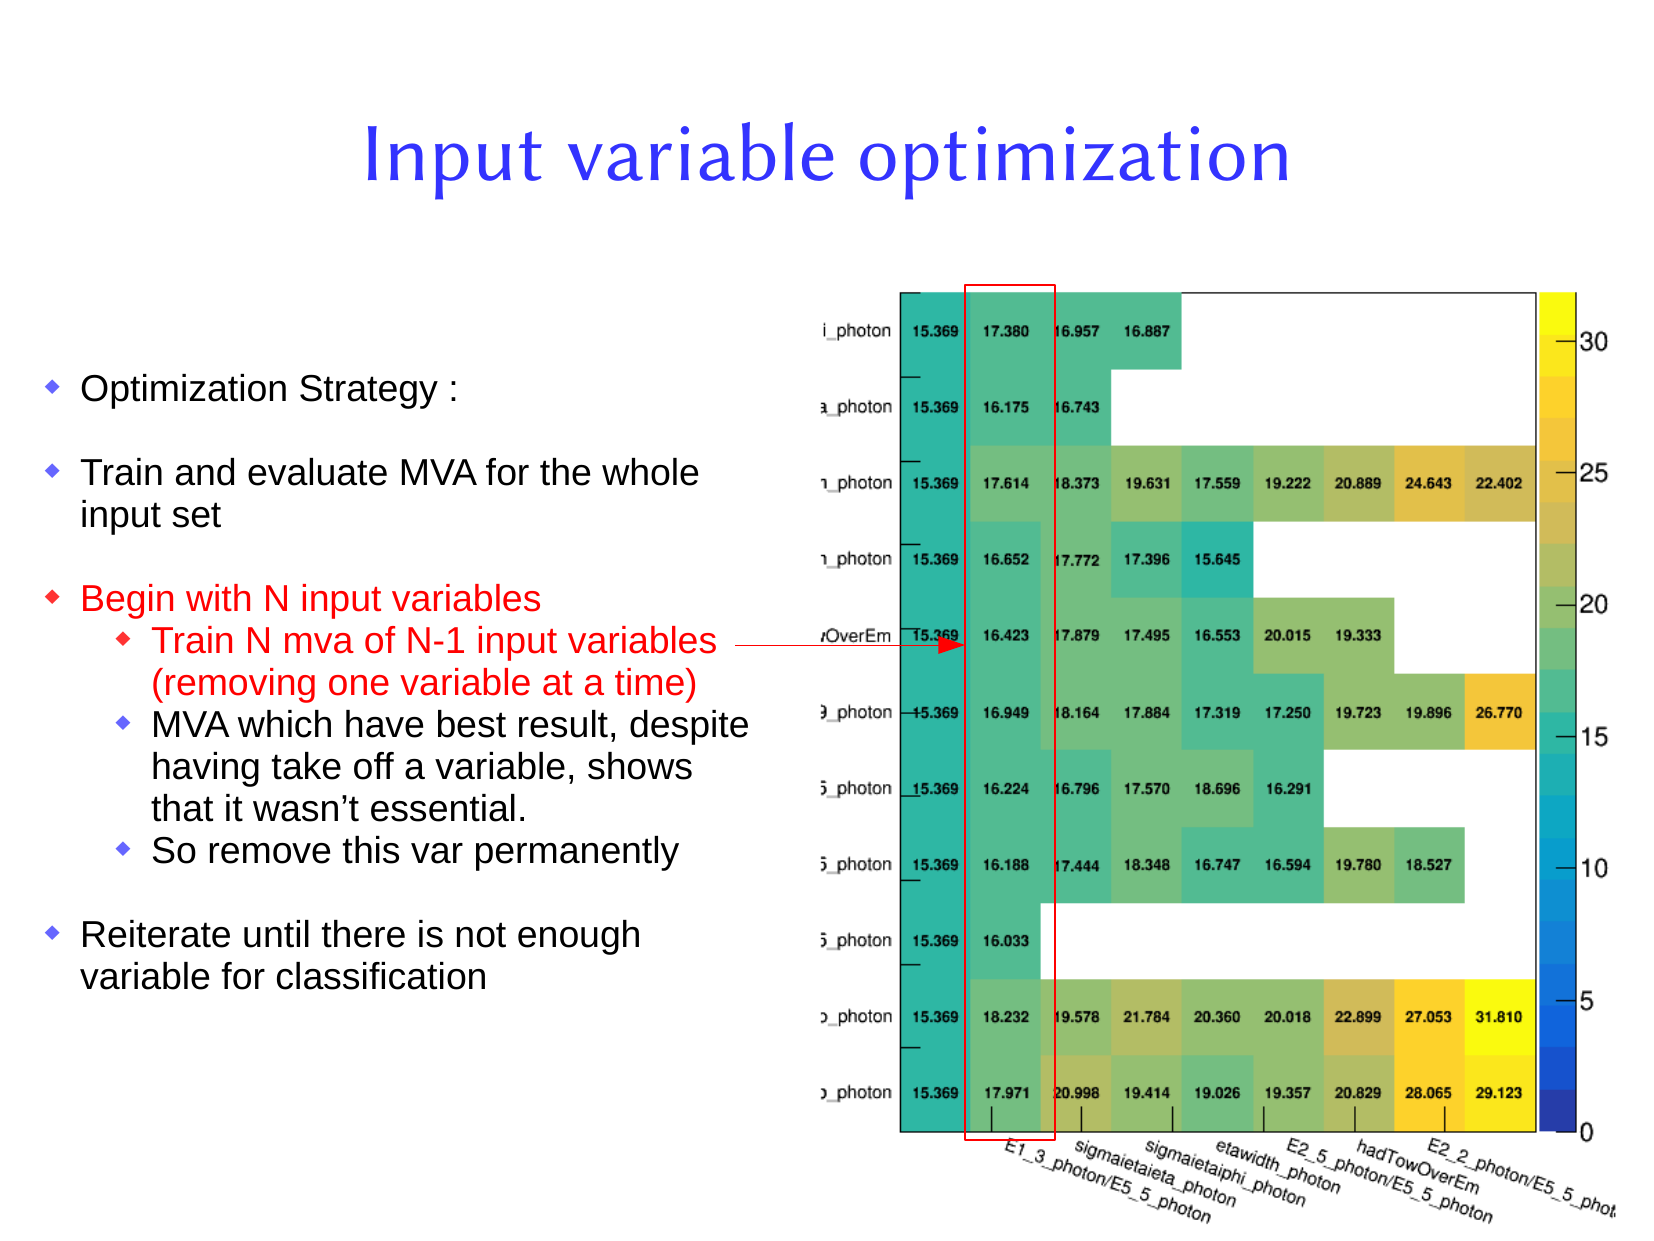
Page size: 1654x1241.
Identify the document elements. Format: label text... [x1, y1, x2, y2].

picture [806, 179, 1654, 1241]
text_box Optimization Strategy : Train and evaluate MVA for the whole input set Begin with N input variables Train N mva of N-1 input variables (removing one variable at a time) MVA which have best result, despite having take off a variable, shows that it wasn’t essential. So remove this var permanently Reiterate until there is not enough variable for classification [30, 360, 781, 1005]
picture [966, 286, 1054, 1139]
title Input variable optimization [82, 49, 1571, 257]
